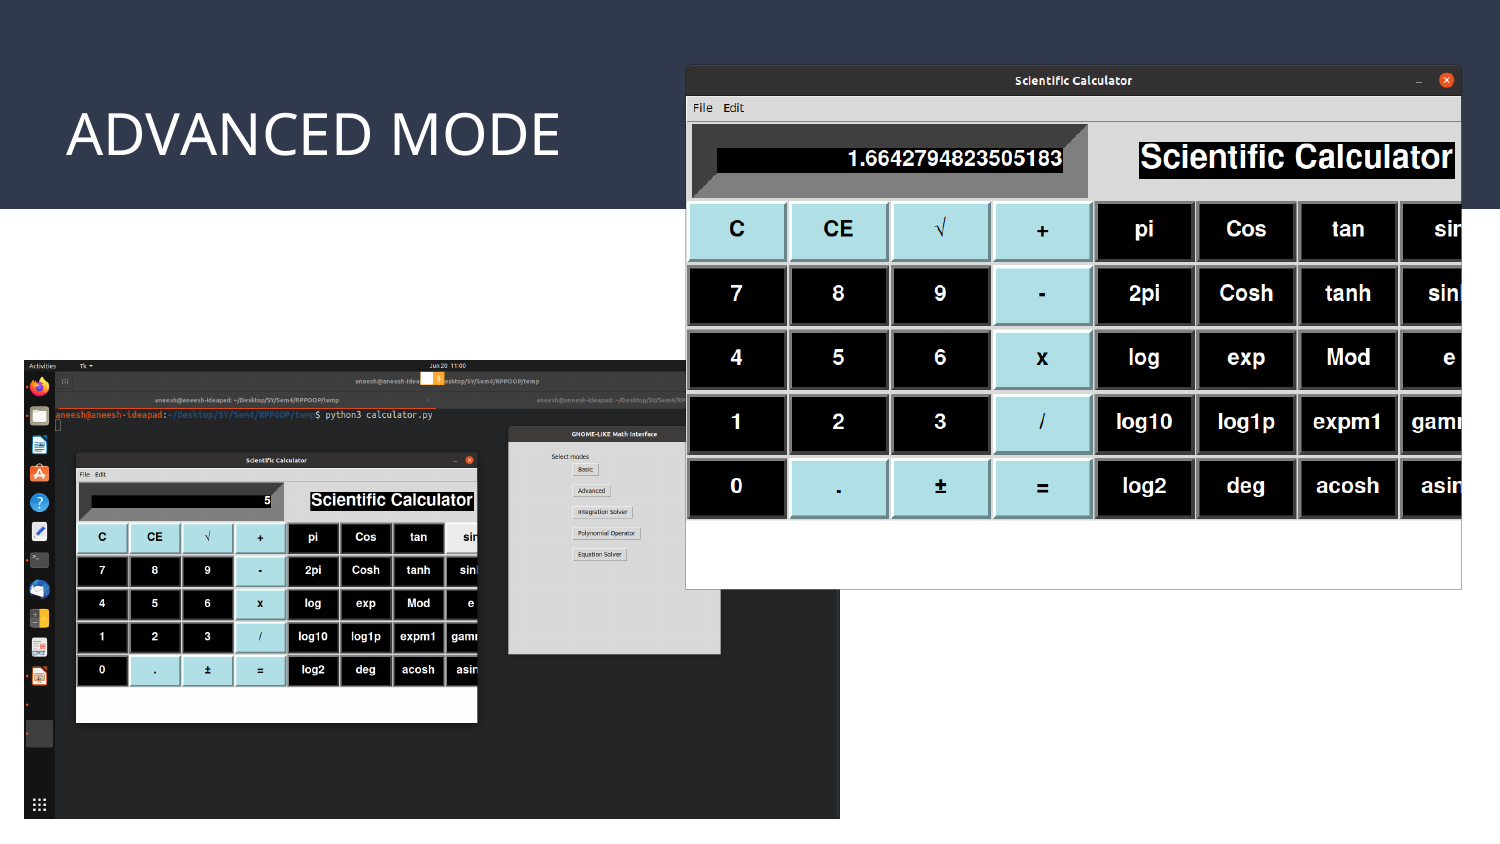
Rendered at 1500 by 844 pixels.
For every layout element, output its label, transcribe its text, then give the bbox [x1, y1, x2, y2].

picture [24, 64, 1462, 819]
title ADVANCED MODE [51, 82, 685, 185]
